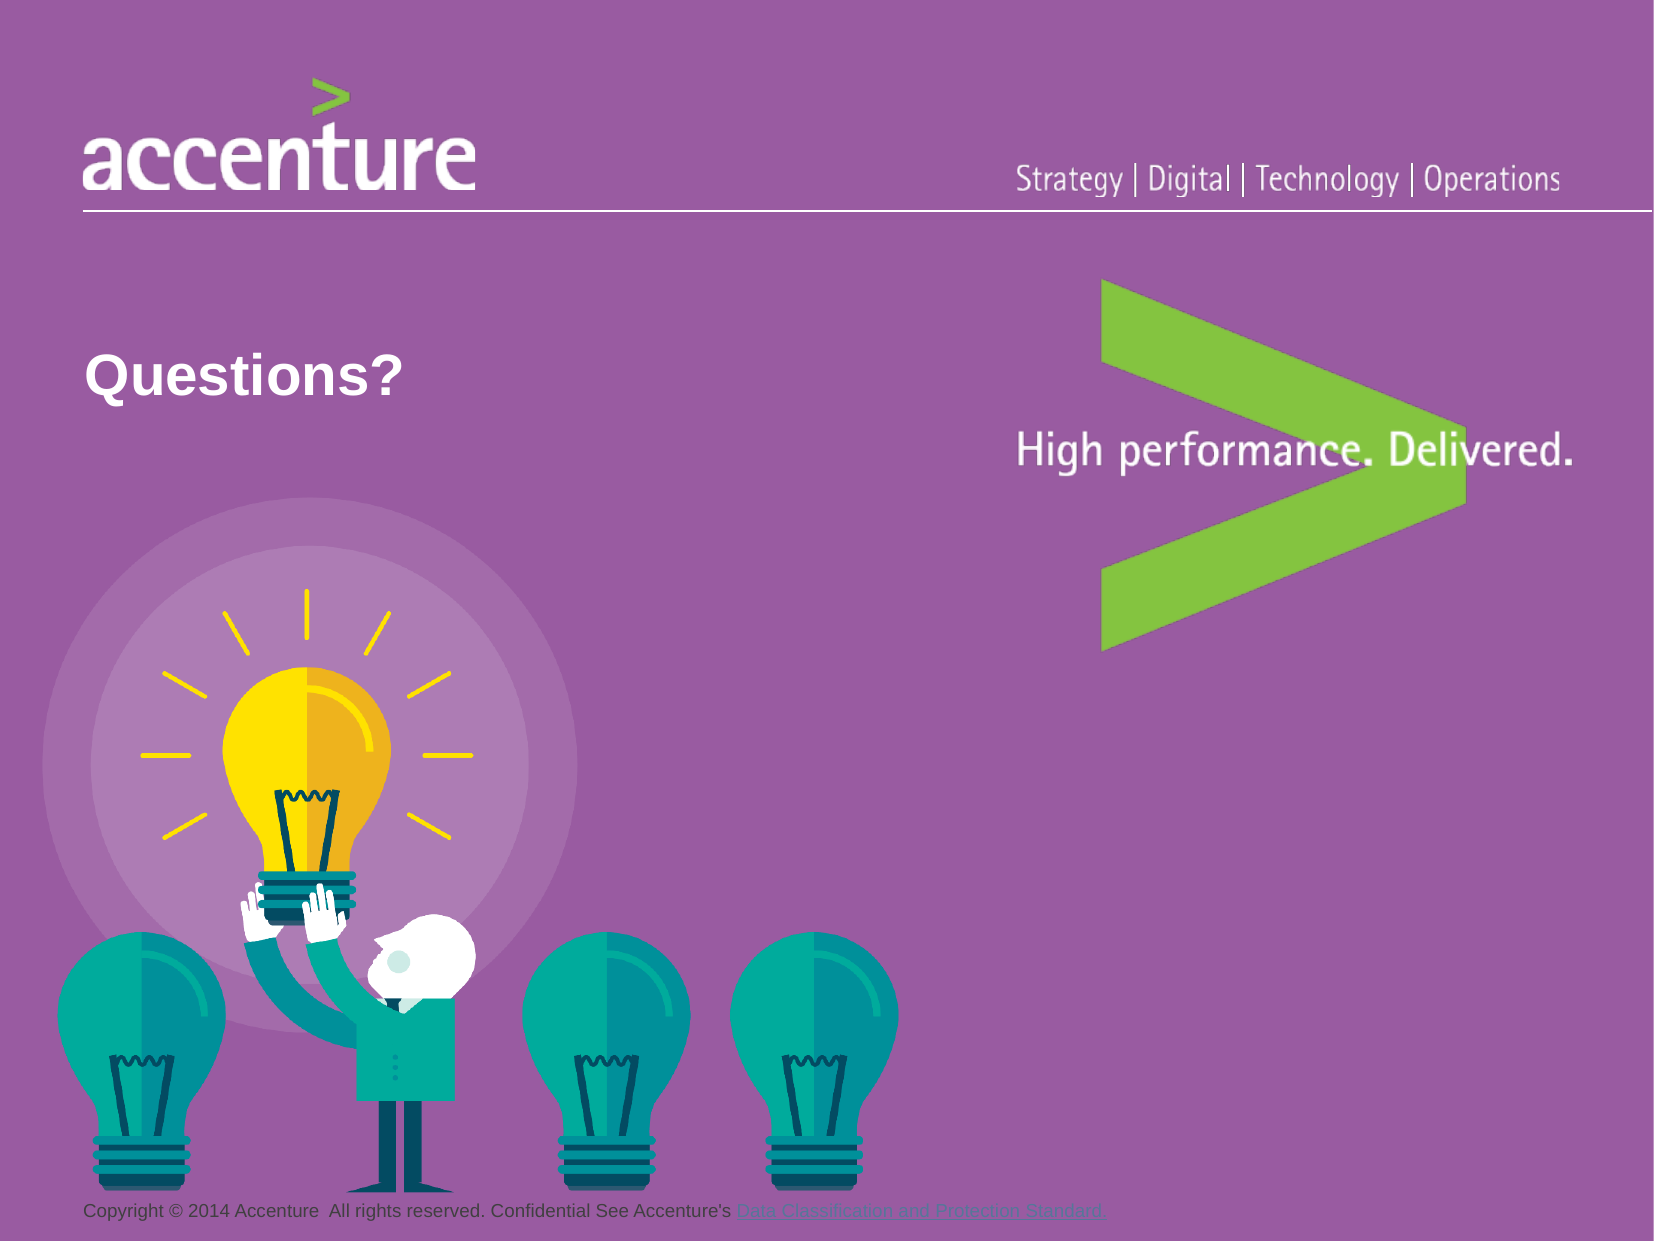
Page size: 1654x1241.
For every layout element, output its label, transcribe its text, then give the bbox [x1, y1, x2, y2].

title Questions? [84, 329, 747, 434]
picture [0, 0, 1654, 1241]
